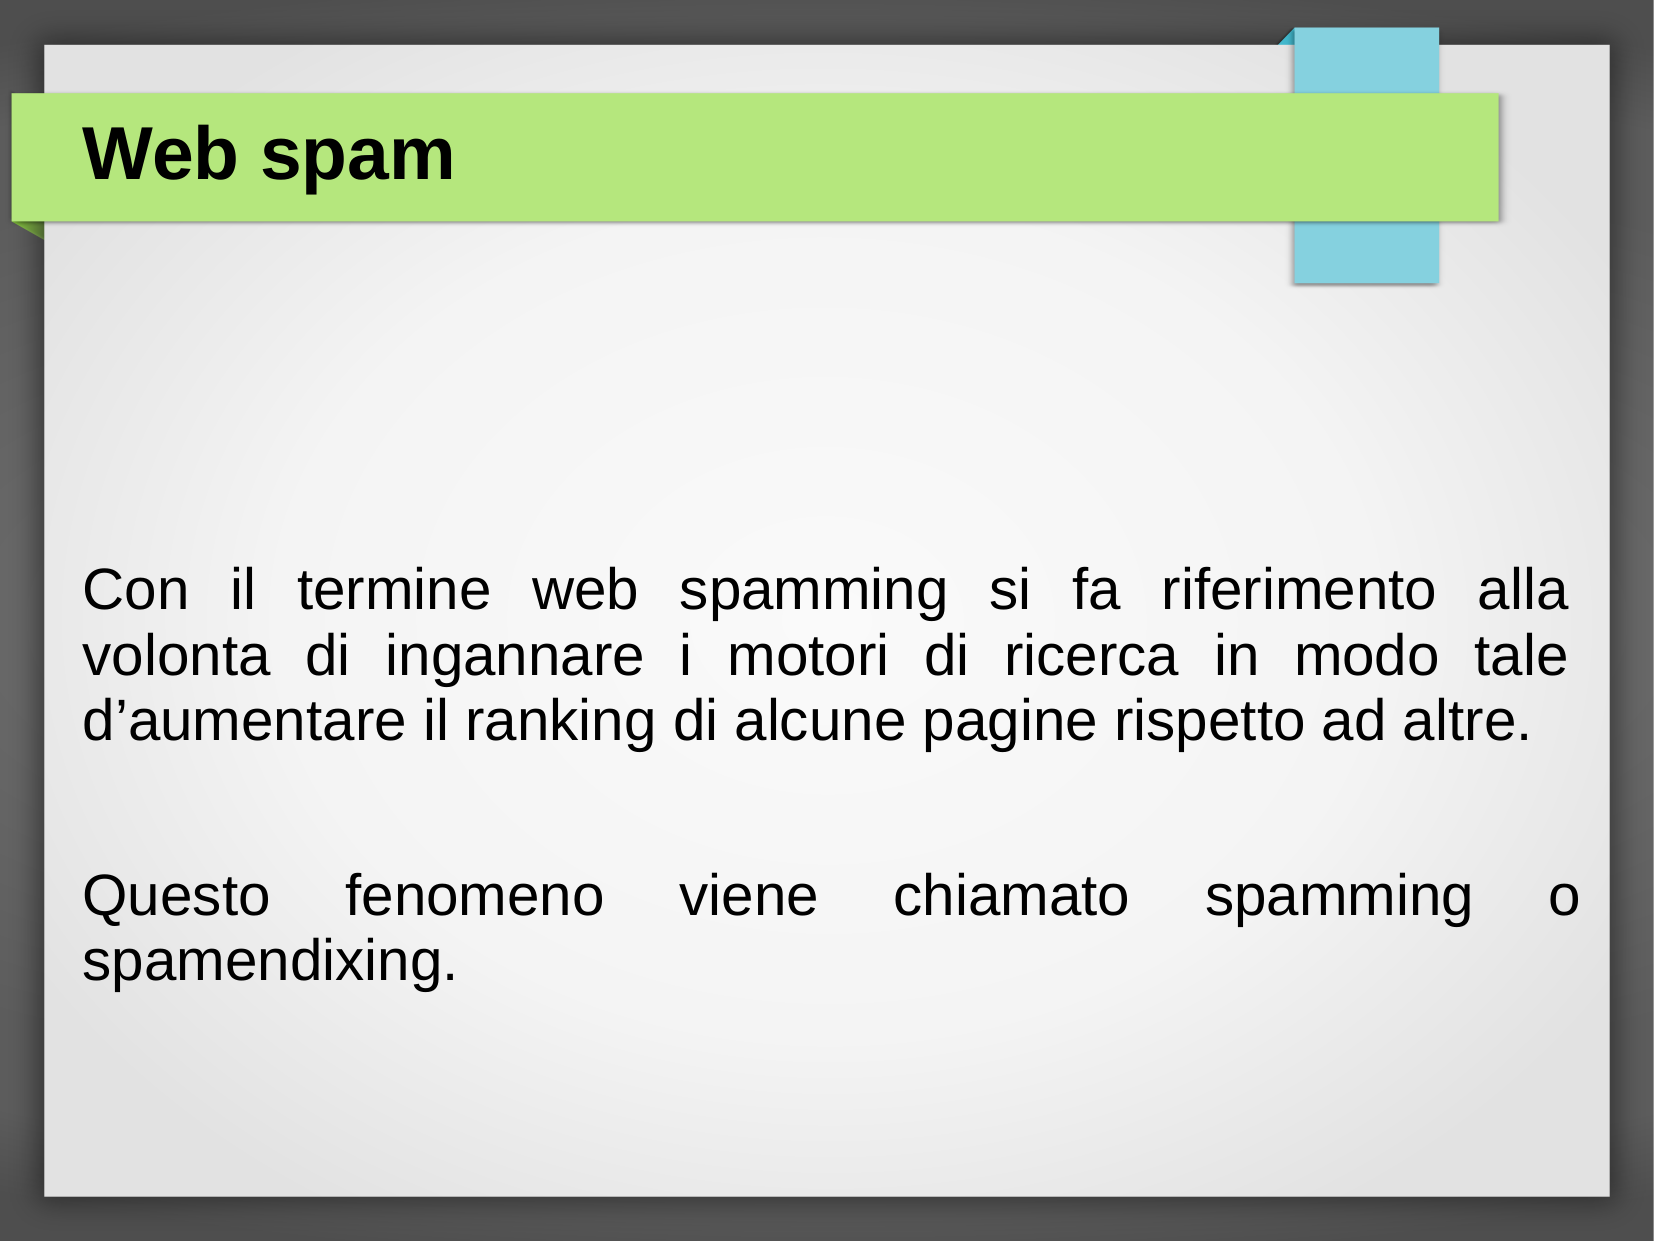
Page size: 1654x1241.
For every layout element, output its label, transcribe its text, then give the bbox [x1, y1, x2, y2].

title Web spam [82, 94, 1264, 213]
text_box Questo fenomeno viene chiamato spamming o spamendixing. [82, 733, 1583, 1123]
subtitle Con il termine web spamming si fa riferimento alla volonta di ingannare i motori di ricerca in modo tale d’aumentare il ranking di alcune pagine rispetto ad altre. [82, 295, 1571, 733]
picture [0, 0, 1654, 1241]
